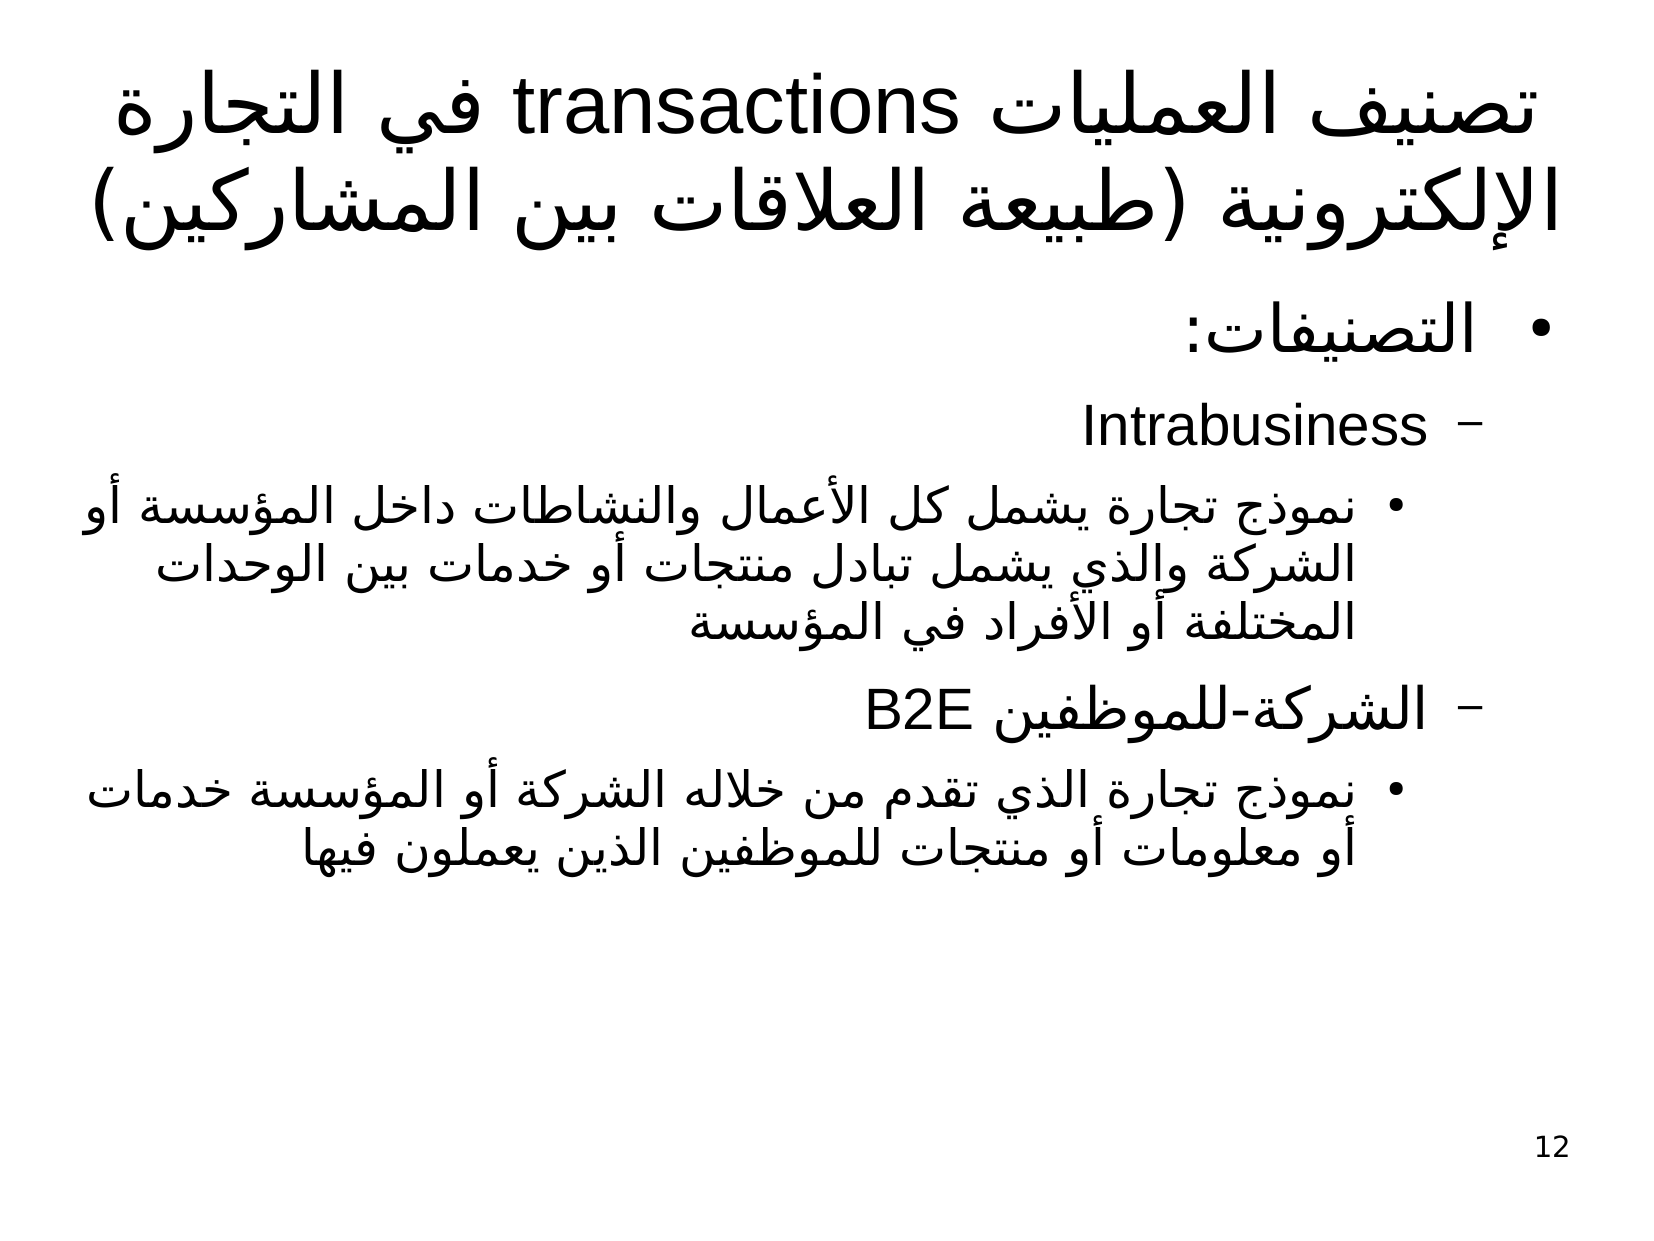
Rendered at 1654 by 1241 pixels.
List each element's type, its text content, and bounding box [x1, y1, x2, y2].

list التصنيفات: Intrabusiness نموذج تجارة يشمل كل الأعمال والنشاطات داخل المؤسسة أو الشركة والذي يشمل تبادل منتجات أو خدمات بين الوحدات المختلفة أو الأفراد في المؤسسة الشركة-للموظفين B2E نموذج تجارة الذي تقدم من خلاله الشركة أو المؤسسة خدمات أو معلومات أو منتجات للموظفين الذين يعملون فيها [82, 290, 1571, 1010]
title تصنيف العمليات transactions في التجارة الإلكترونية (طبيعة العلاقات بين المشاركين) [82, 49, 1571, 257]
